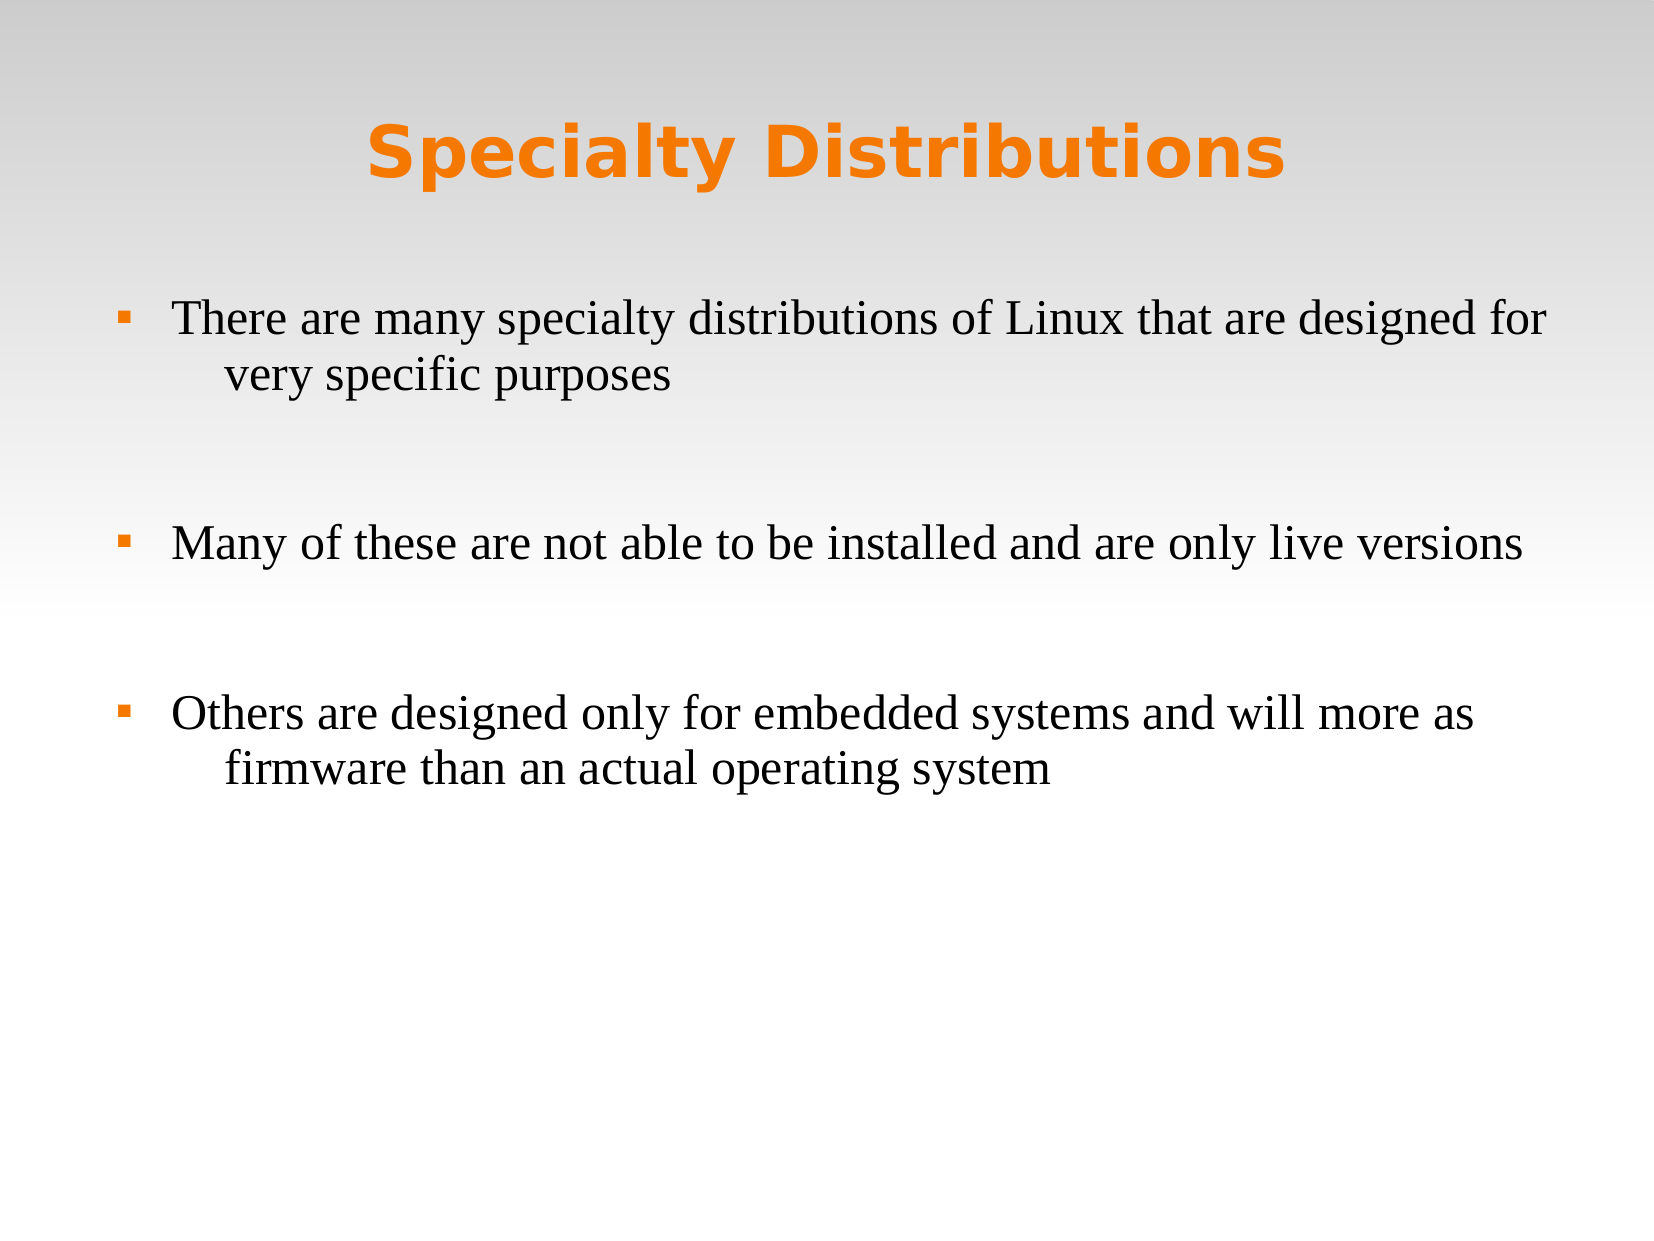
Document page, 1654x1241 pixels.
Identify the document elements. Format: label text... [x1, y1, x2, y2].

title Specialty Distributions [82, 49, 1571, 257]
list There are many specialty distributions of Linux that are designed for very specific purposes Many of these are not able to be installed and are only live versions Others are designed only for embedded systems and will more as firmware than an actual operating system [82, 290, 1571, 1109]
